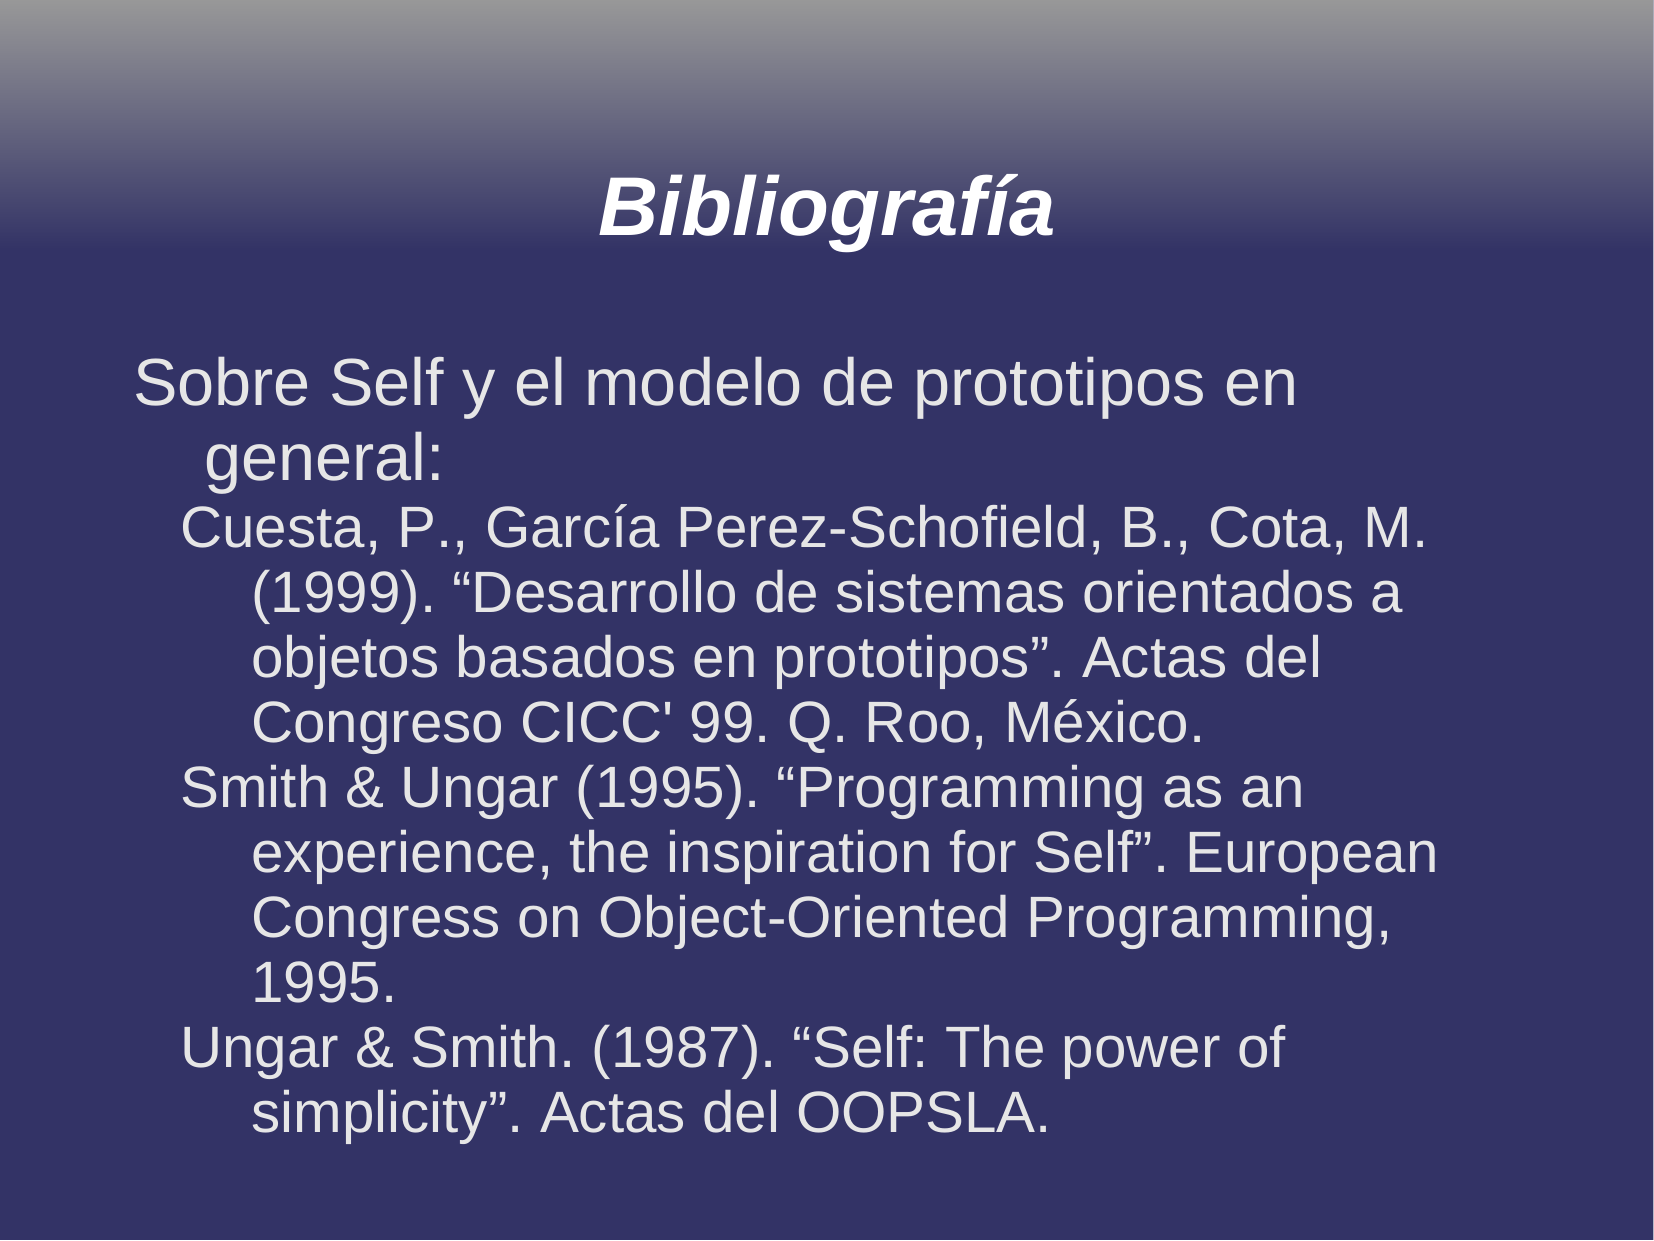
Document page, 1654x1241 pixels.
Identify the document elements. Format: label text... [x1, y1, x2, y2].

title Bibliografía [121, 102, 1534, 311]
list Sobre Self y el modelo de prototipos en general: Cuesta, P., García Perez-Schofield, B., Cota, M. (1999). “Desarrollo de sistemas orientados a objetos basados en prototipos”. Actas del Congreso CICC' 99. Q. Roo, México. Smith & Ungar (1995). “Programming as an experience, the inspiration for Self”. European Congress on Object-Oriented Programming, 1995. Ungar & Smith. (1987). “Self: The power of simplicity”. Actas del OOPSLA. [121, 344, 1534, 1143]
